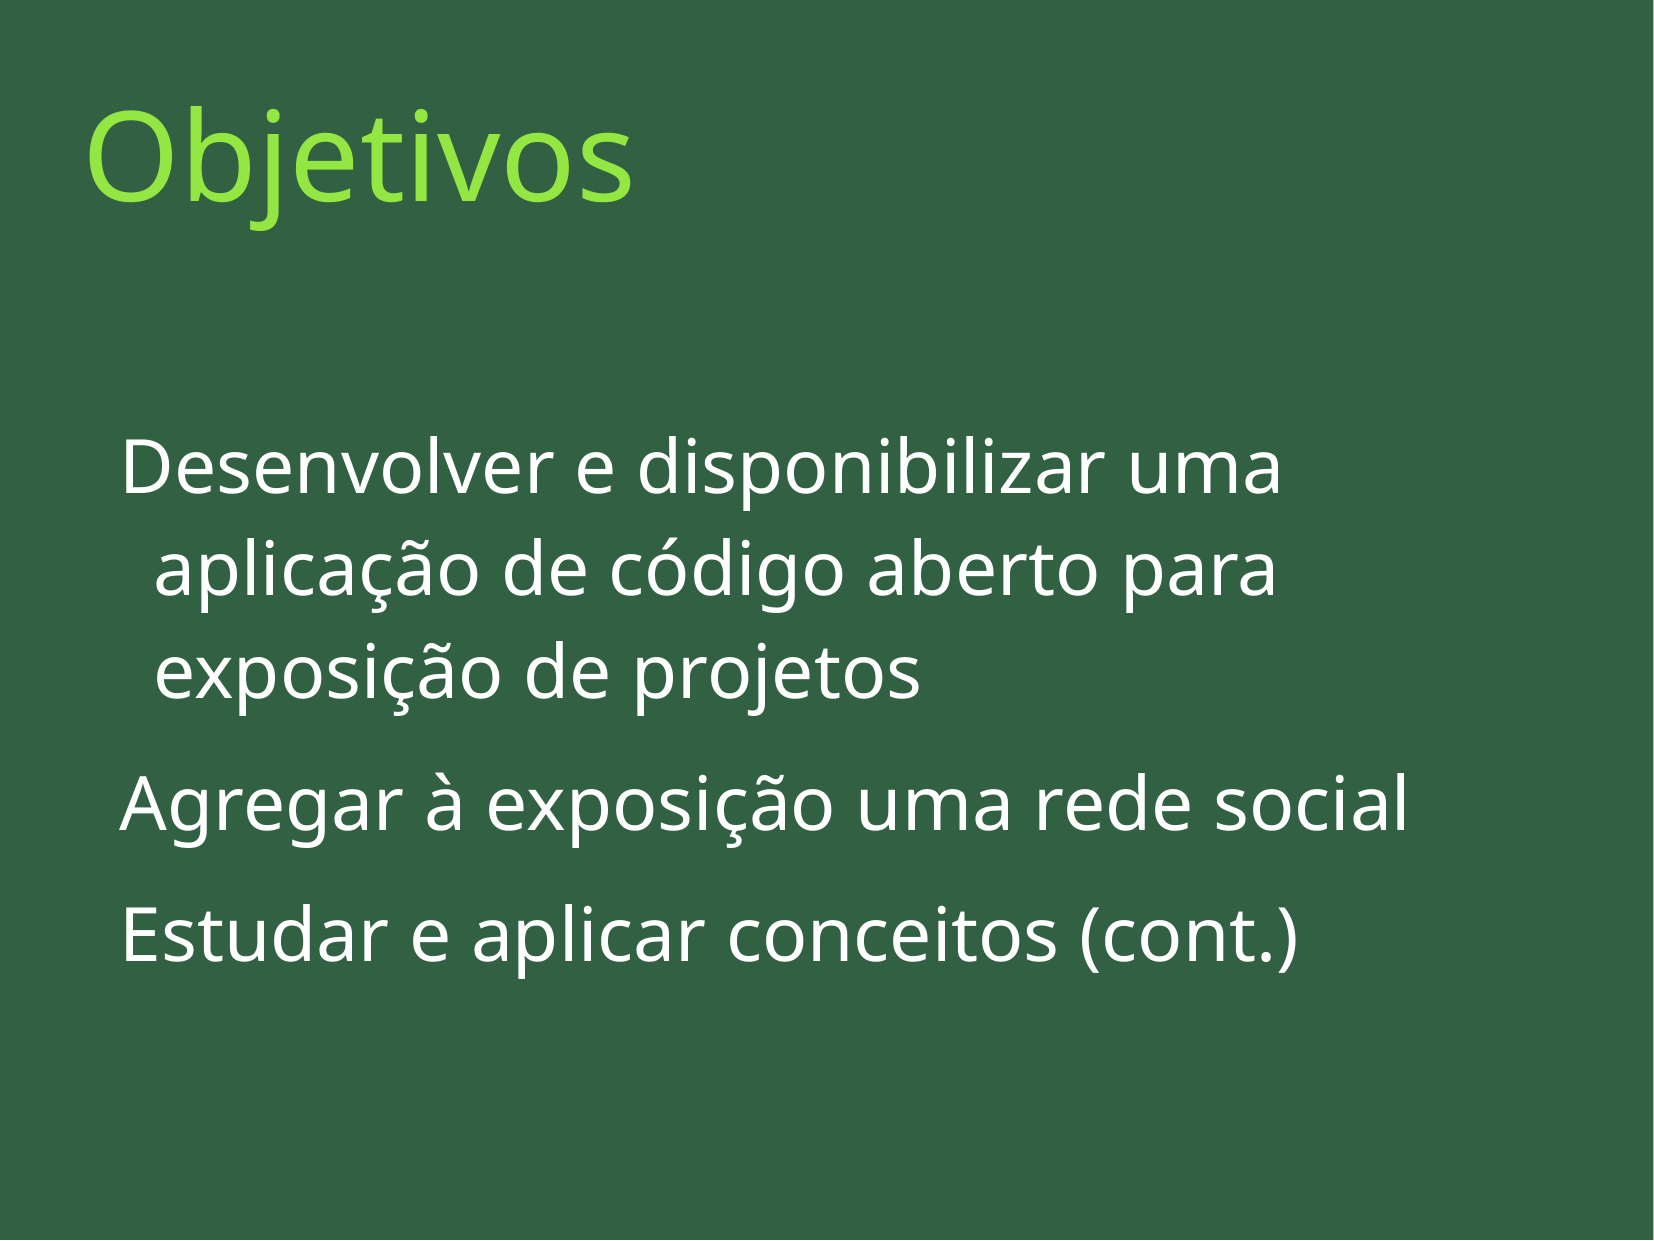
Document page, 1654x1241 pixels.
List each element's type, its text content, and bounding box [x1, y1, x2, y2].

title Objetivos [82, 49, 1571, 257]
list Desenvolver e disponibilizar uma aplicação de código aberto para exposição de projetos Agregar à exposição uma rede social Estudar e aplicar conceitos (cont.) [82, 413, 1571, 1109]
